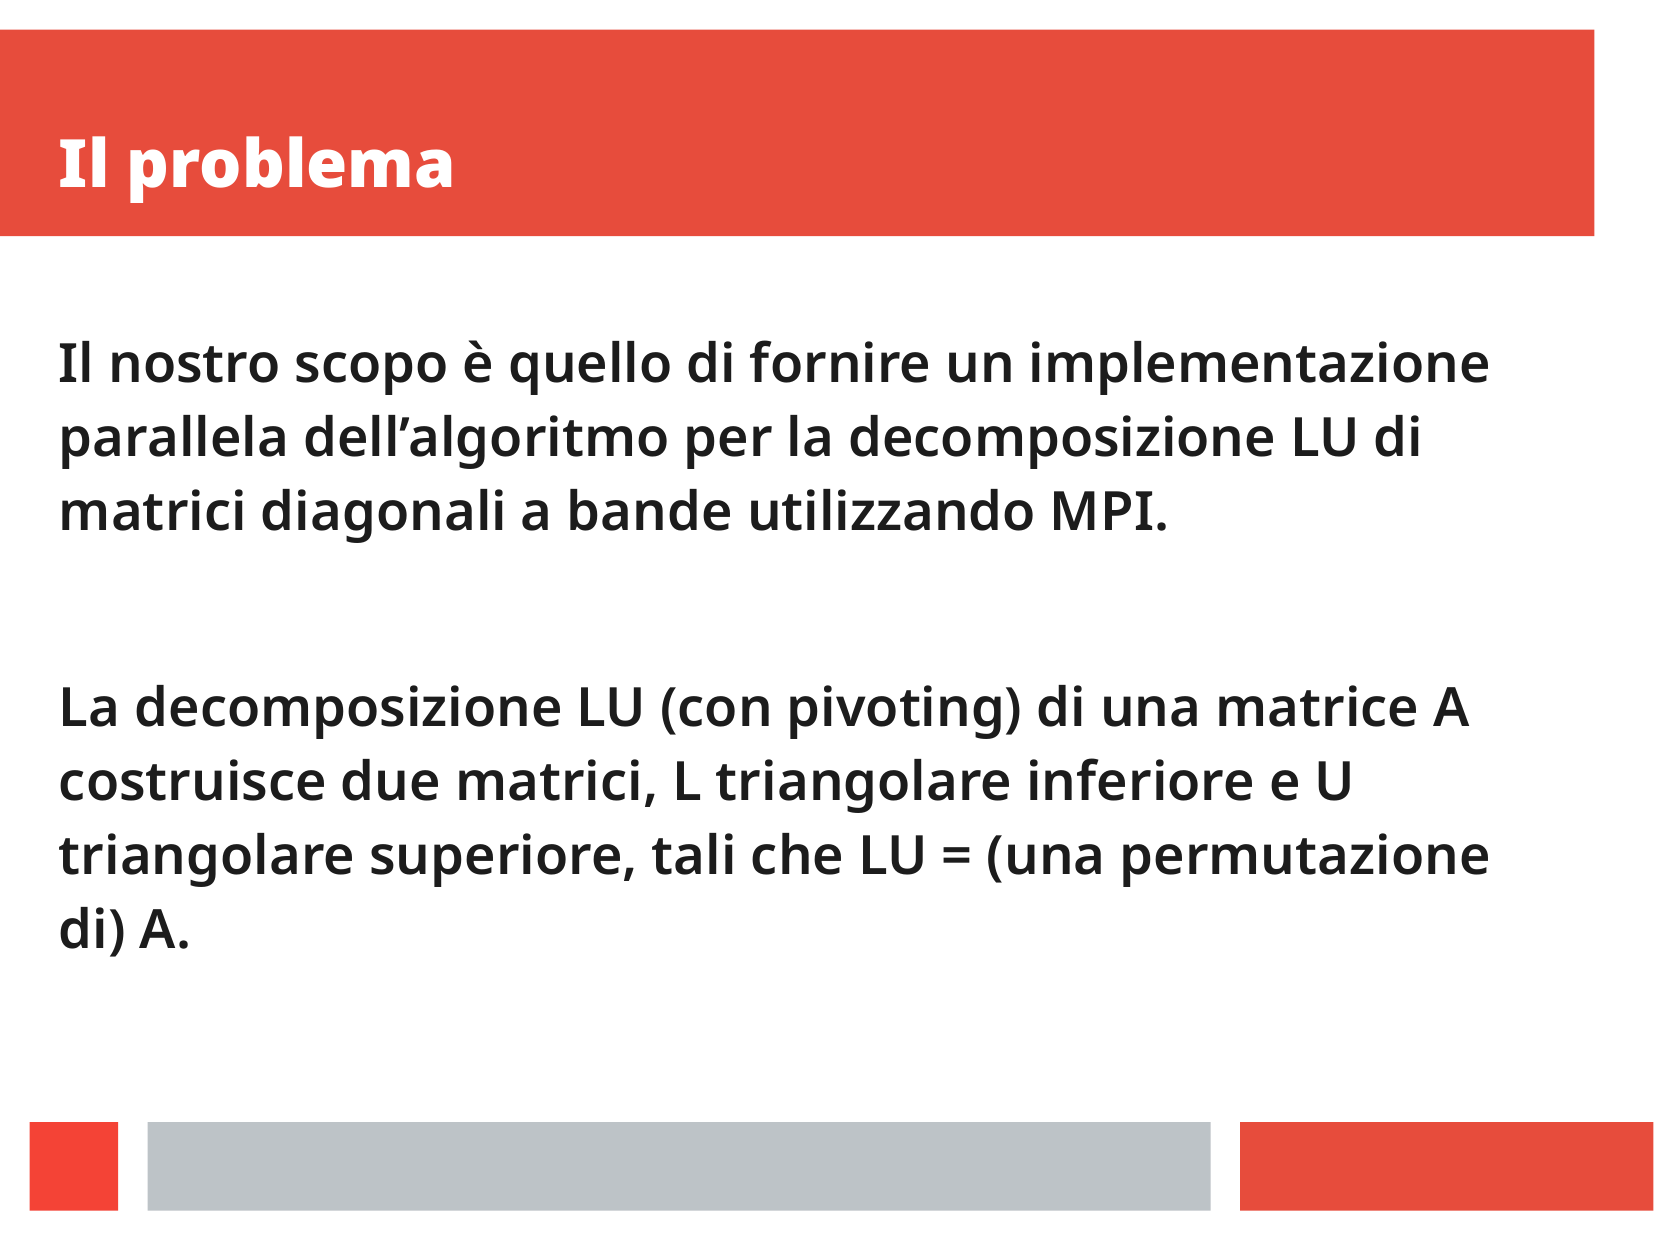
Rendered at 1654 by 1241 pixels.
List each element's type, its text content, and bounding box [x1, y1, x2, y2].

title Il problema [59, 59, 1595, 207]
list Il nostro scopo è quello di fornire un implementazione parallela dell’algoritmo per la decomposizione LU di matrici diagonali a bande utilizzando MPI. La decomposizione LU (con pivoting) di una matrice A costruisce due matrici, L triangolare inferiore e U triangolare superiore, tali che LU = (una permutazione di) A. [59, 324, 1565, 1093]
